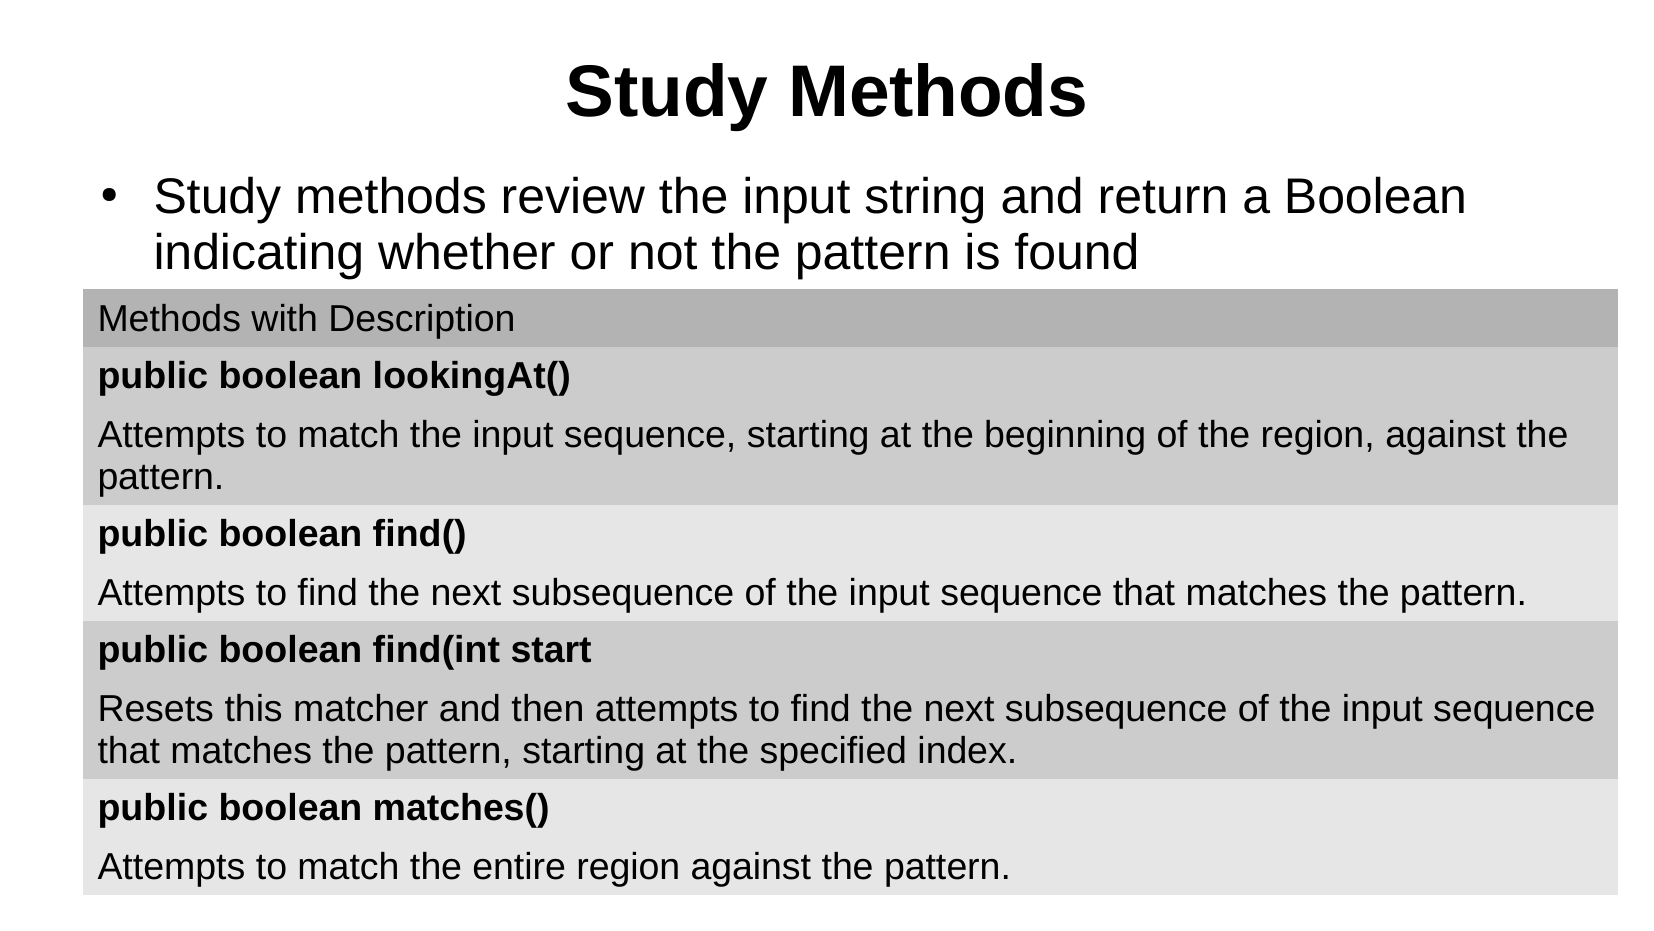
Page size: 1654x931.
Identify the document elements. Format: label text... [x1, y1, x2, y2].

table_cell public boolean find() Attempts to find the next subsequence of the input sequence that matches the pattern. [83, 505, 1618, 621]
table_header Methods with Description [83, 289, 1618, 347]
table_cell public boolean matches() Attempts to match the entire region against the pattern. [83, 779, 1618, 895]
list Study methods review the input string and return a Boolean indicating whether or not the pattern is found [82, 168, 1512, 390]
title Study Methods [82, 37, 1571, 147]
table_cell public boolean find(int start Resets this matcher and then attempts to find the next subsequence of the input sequence that matches the pattern, starting at the specified index. [83, 621, 1618, 779]
table_cell public boolean lookingAt() Attempts to match the input sequence, starting at the beginning of the region, against the pattern. [83, 347, 1618, 505]
